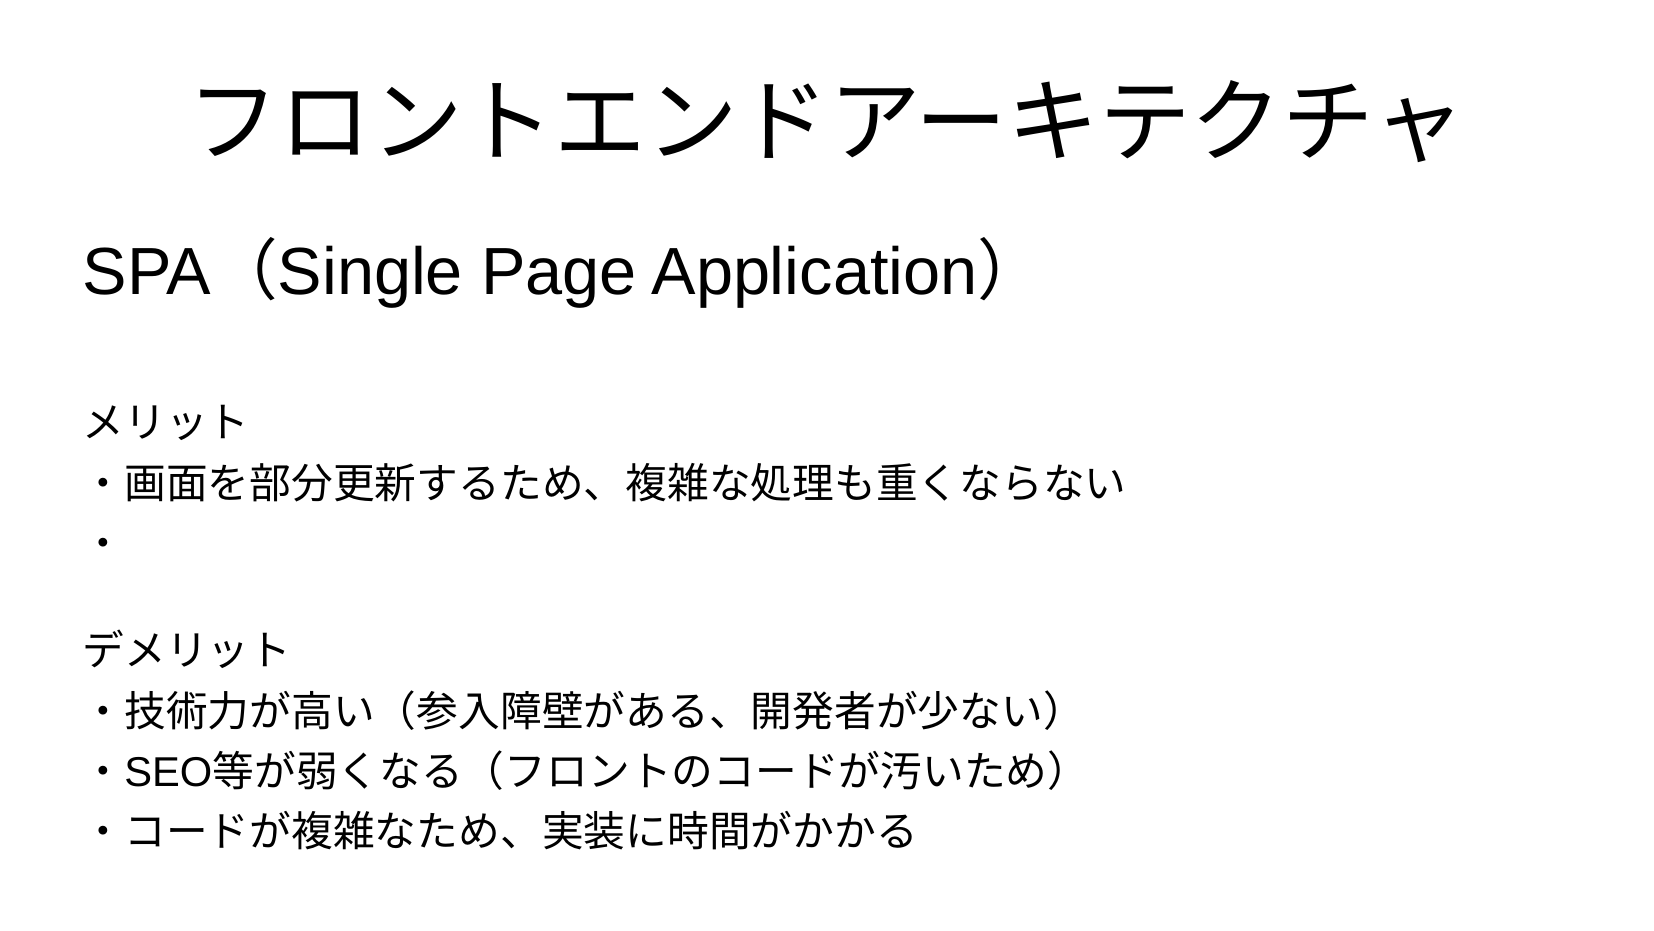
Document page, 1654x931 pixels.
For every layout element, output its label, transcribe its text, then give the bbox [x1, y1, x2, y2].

title フロントエンドアーキテクチャ [82, 37, 1571, 193]
subtitle SPA（Single Page Application） メリット ・画面を部分更新するため、複雑な処理も重くならない ・ デメリット ・技術力が高い（参入障壁がある、開発者が少ない） ・SEO等が弱くなる（フロントのコードが汚いため） ・コードが複雑なため、実装に時間がかかる [82, 217, 1571, 758]
